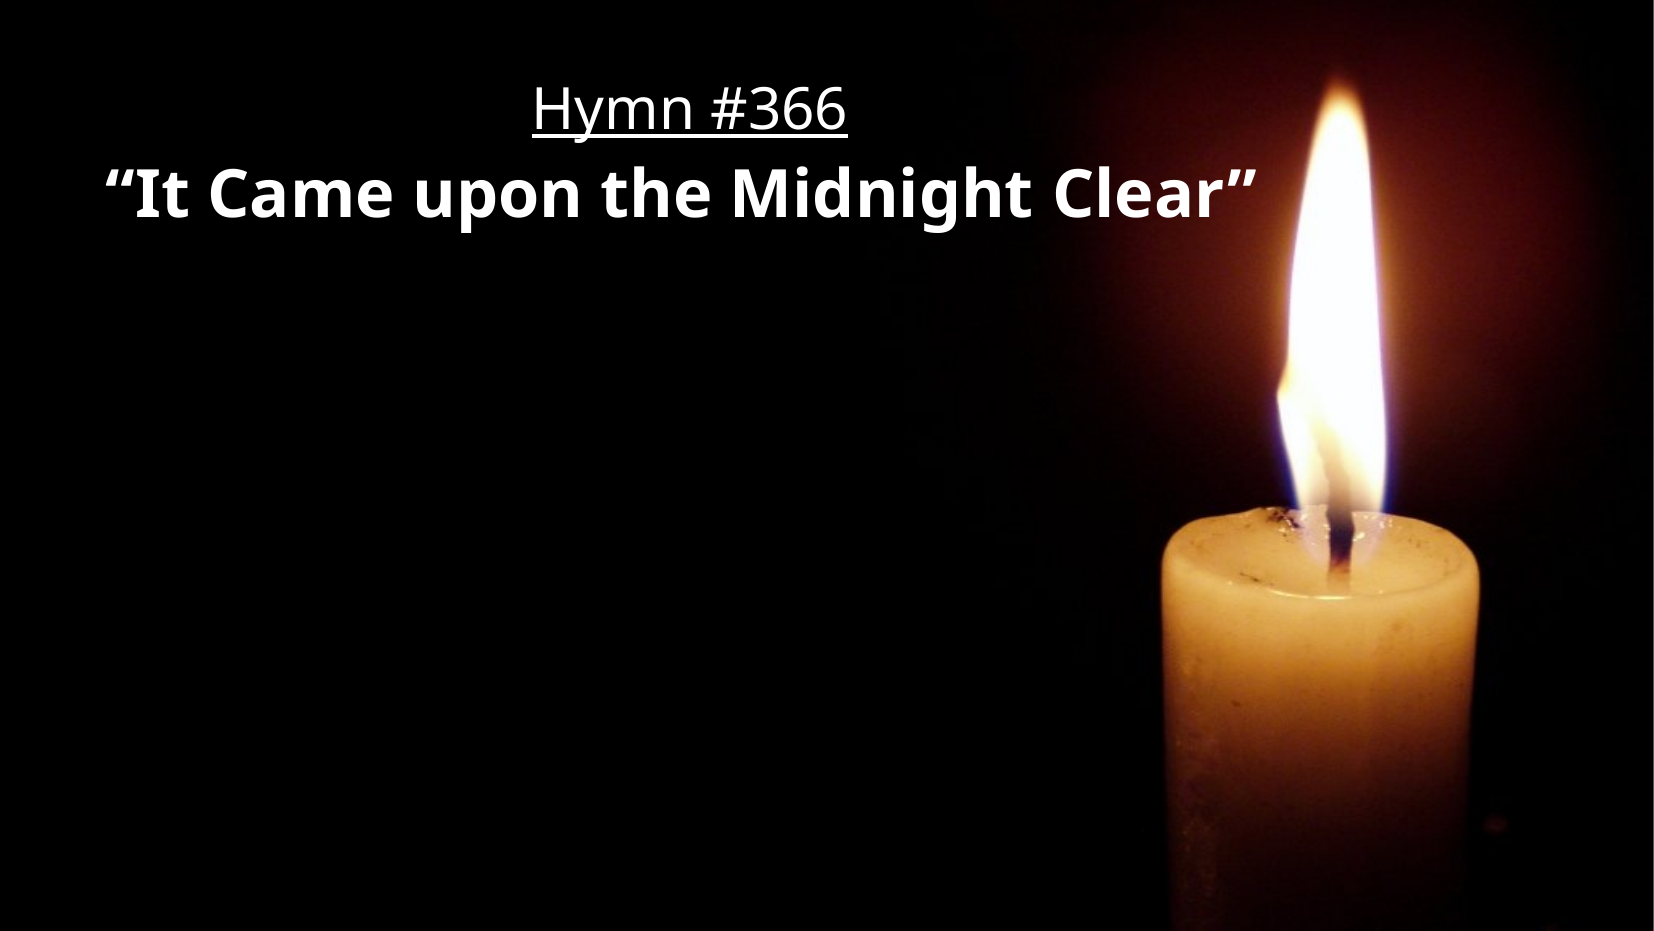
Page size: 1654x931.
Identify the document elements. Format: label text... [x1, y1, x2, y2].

text_box Hymn #366 “It Came upon the Midnight Clear” [60, 60, 1321, 241]
picture [0, 0, 1654, 931]
